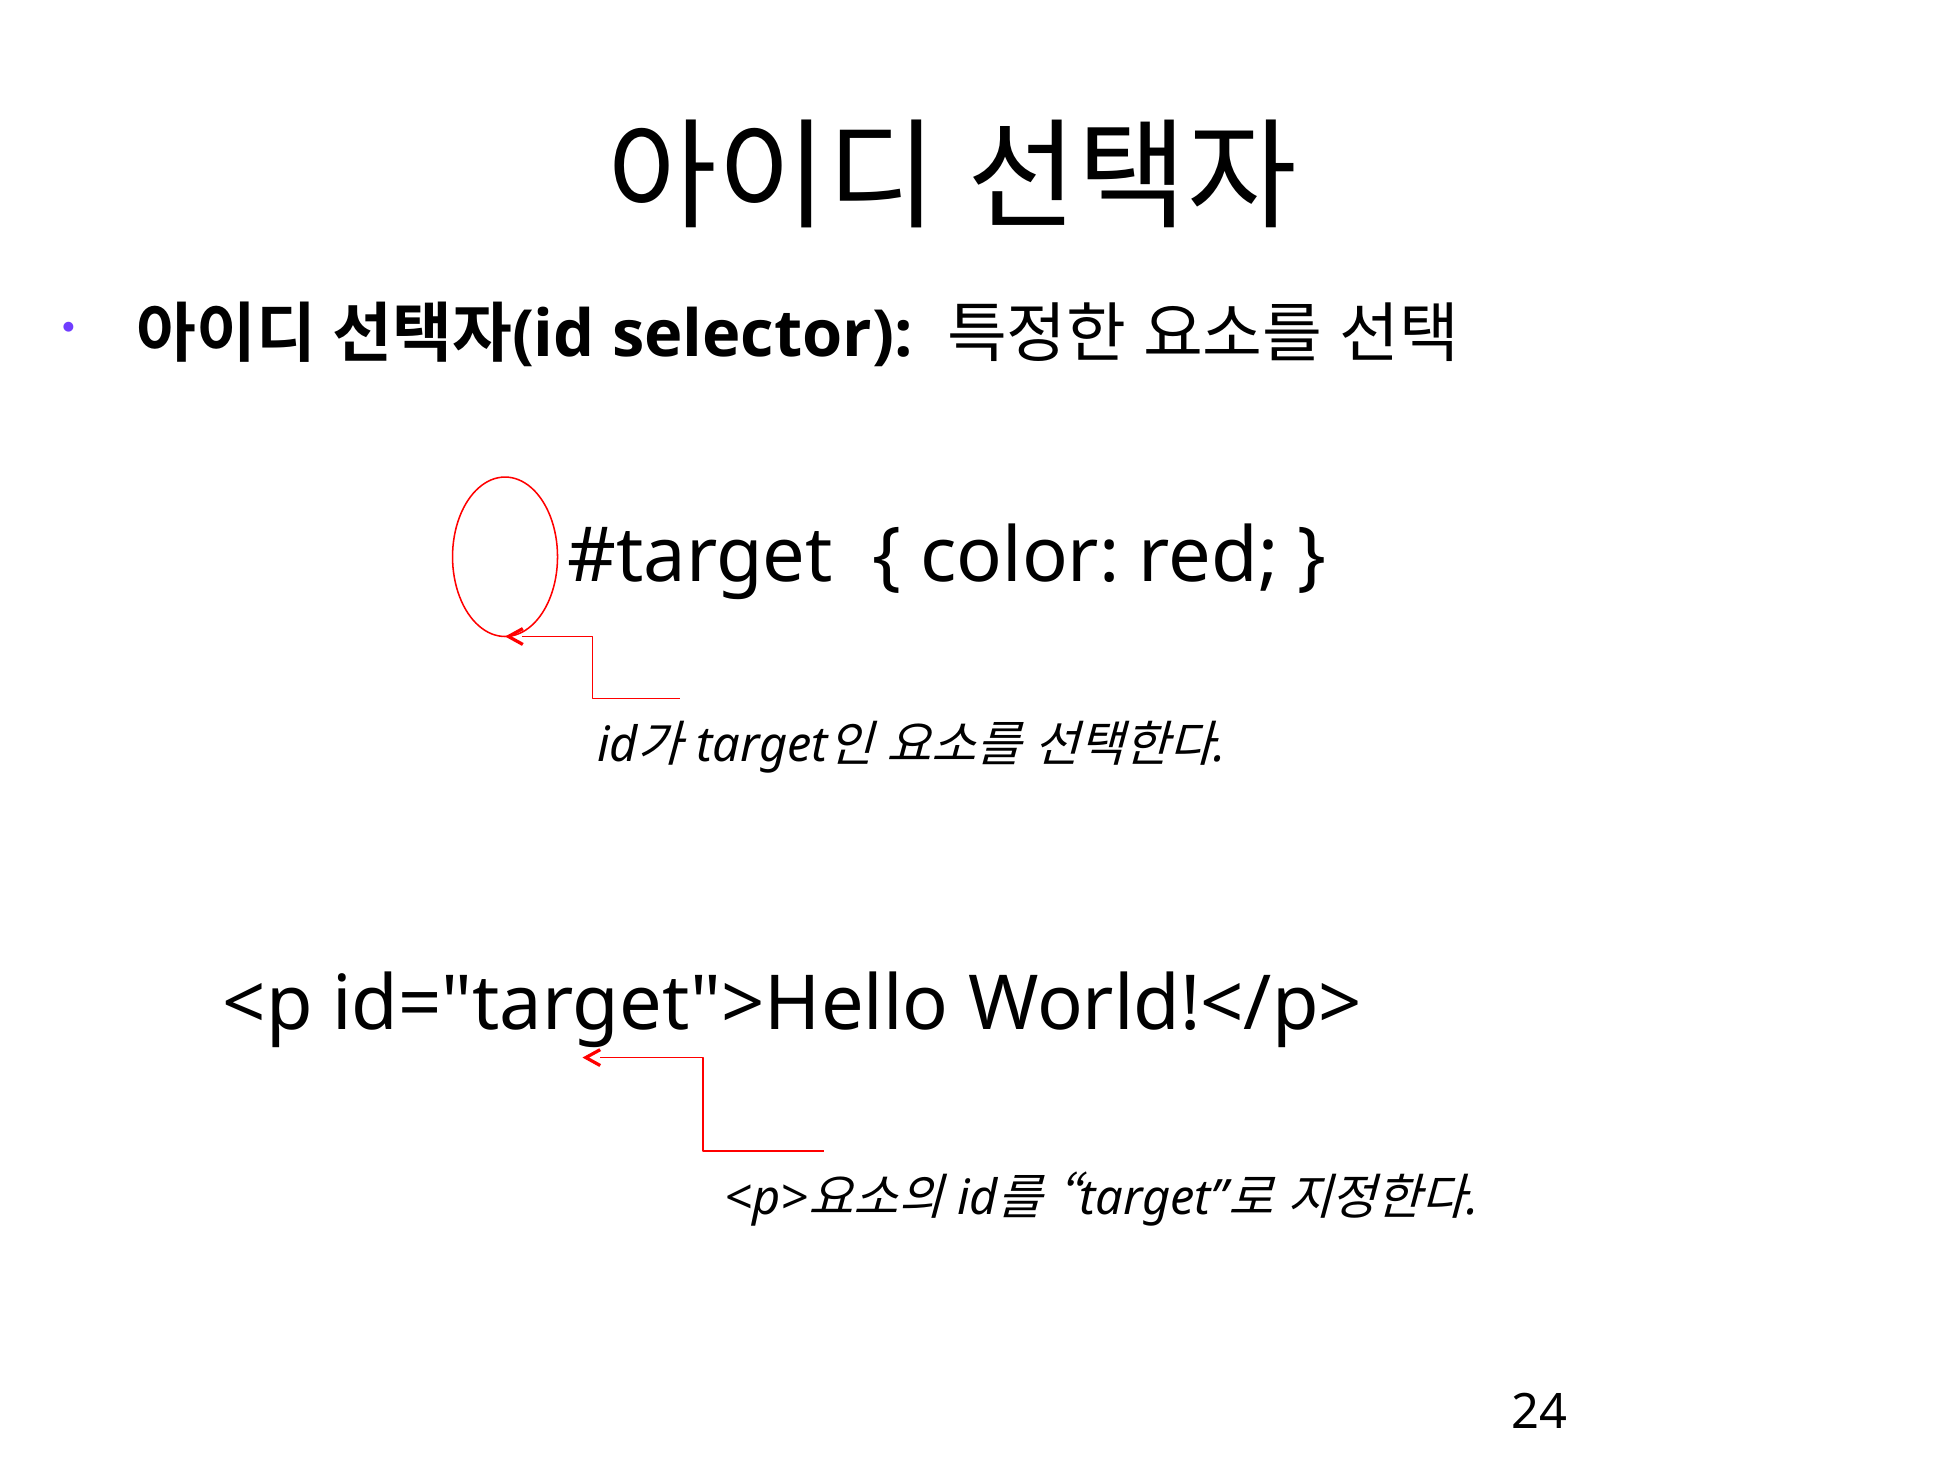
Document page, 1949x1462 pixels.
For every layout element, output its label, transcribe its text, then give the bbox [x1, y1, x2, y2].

list 아이디 선택자(id selector): 특정한 요소를 선택 [48, 284, 1897, 1343]
text_box <p id="target">Hello World!</p> [208, 946, 1378, 1052]
text_box <p>요소의 id를 “target”로 지정한다. [709, 1157, 1494, 1232]
text_box id가 target인 요소를 선택한다. [582, 705, 1242, 779]
slide_number <숫자> [1496, 1372, 1899, 1462]
text_box #target { color: red; } [552, 498, 1343, 605]
title 아이디 선택자 [156, 92, 1749, 255]
